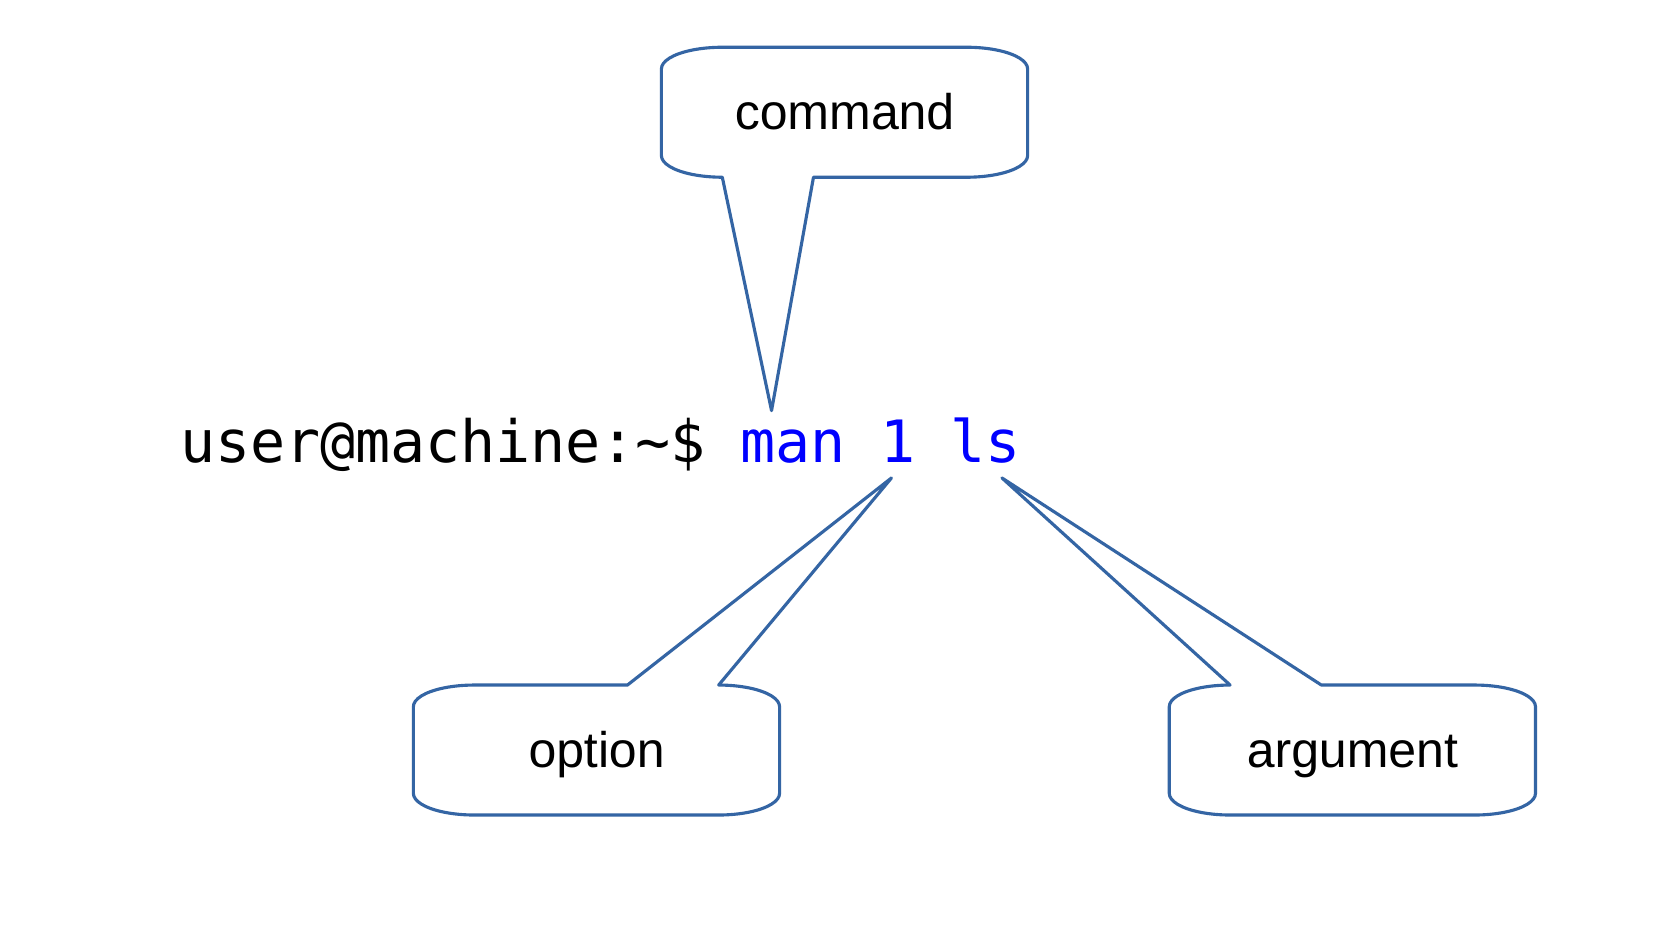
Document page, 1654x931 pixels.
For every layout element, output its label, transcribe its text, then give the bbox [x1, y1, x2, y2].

text_box command [661, 47, 1028, 411]
text_box user@machine:~$ man 1 ls [165, 401, 1453, 485]
text_box option [413, 477, 892, 816]
text_box argument [1001, 477, 1536, 816]
